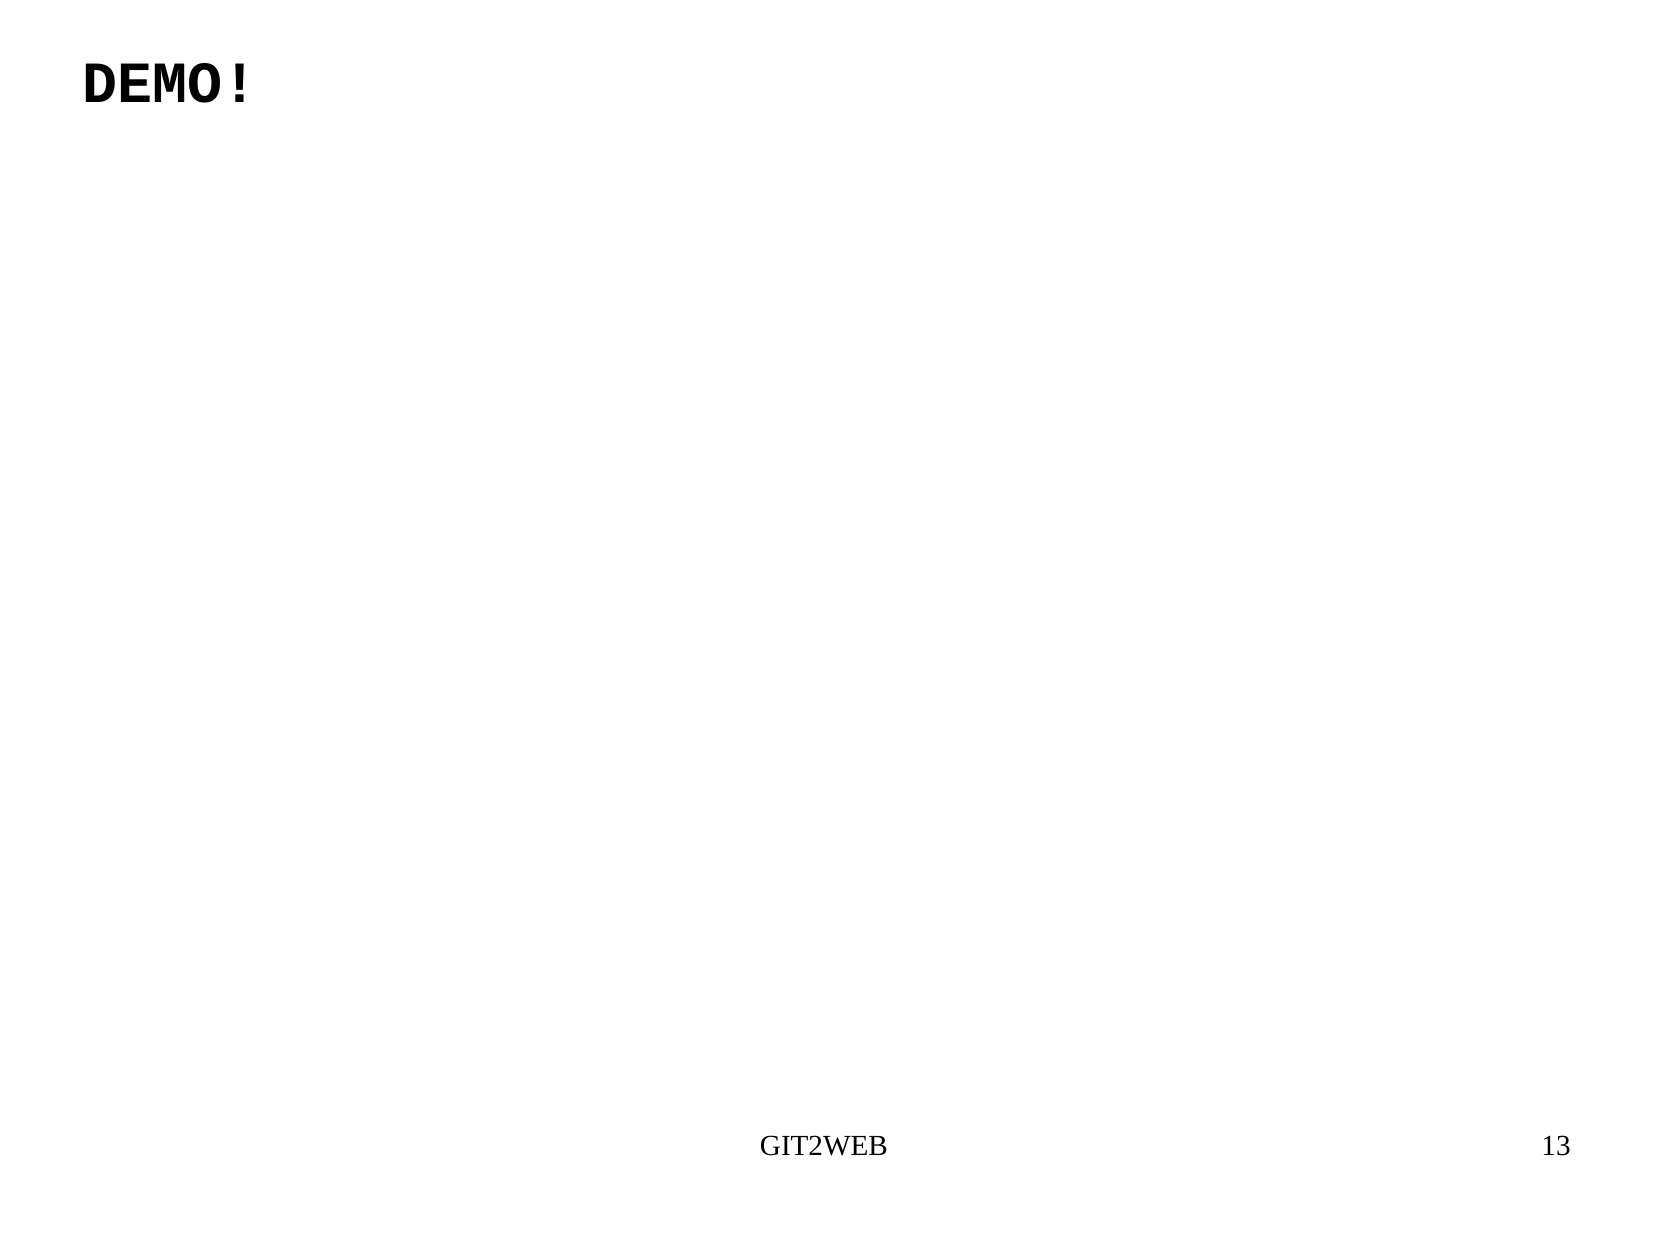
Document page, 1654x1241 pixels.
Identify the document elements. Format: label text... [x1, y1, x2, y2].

title DEMO! [82, 49, 1571, 257]
